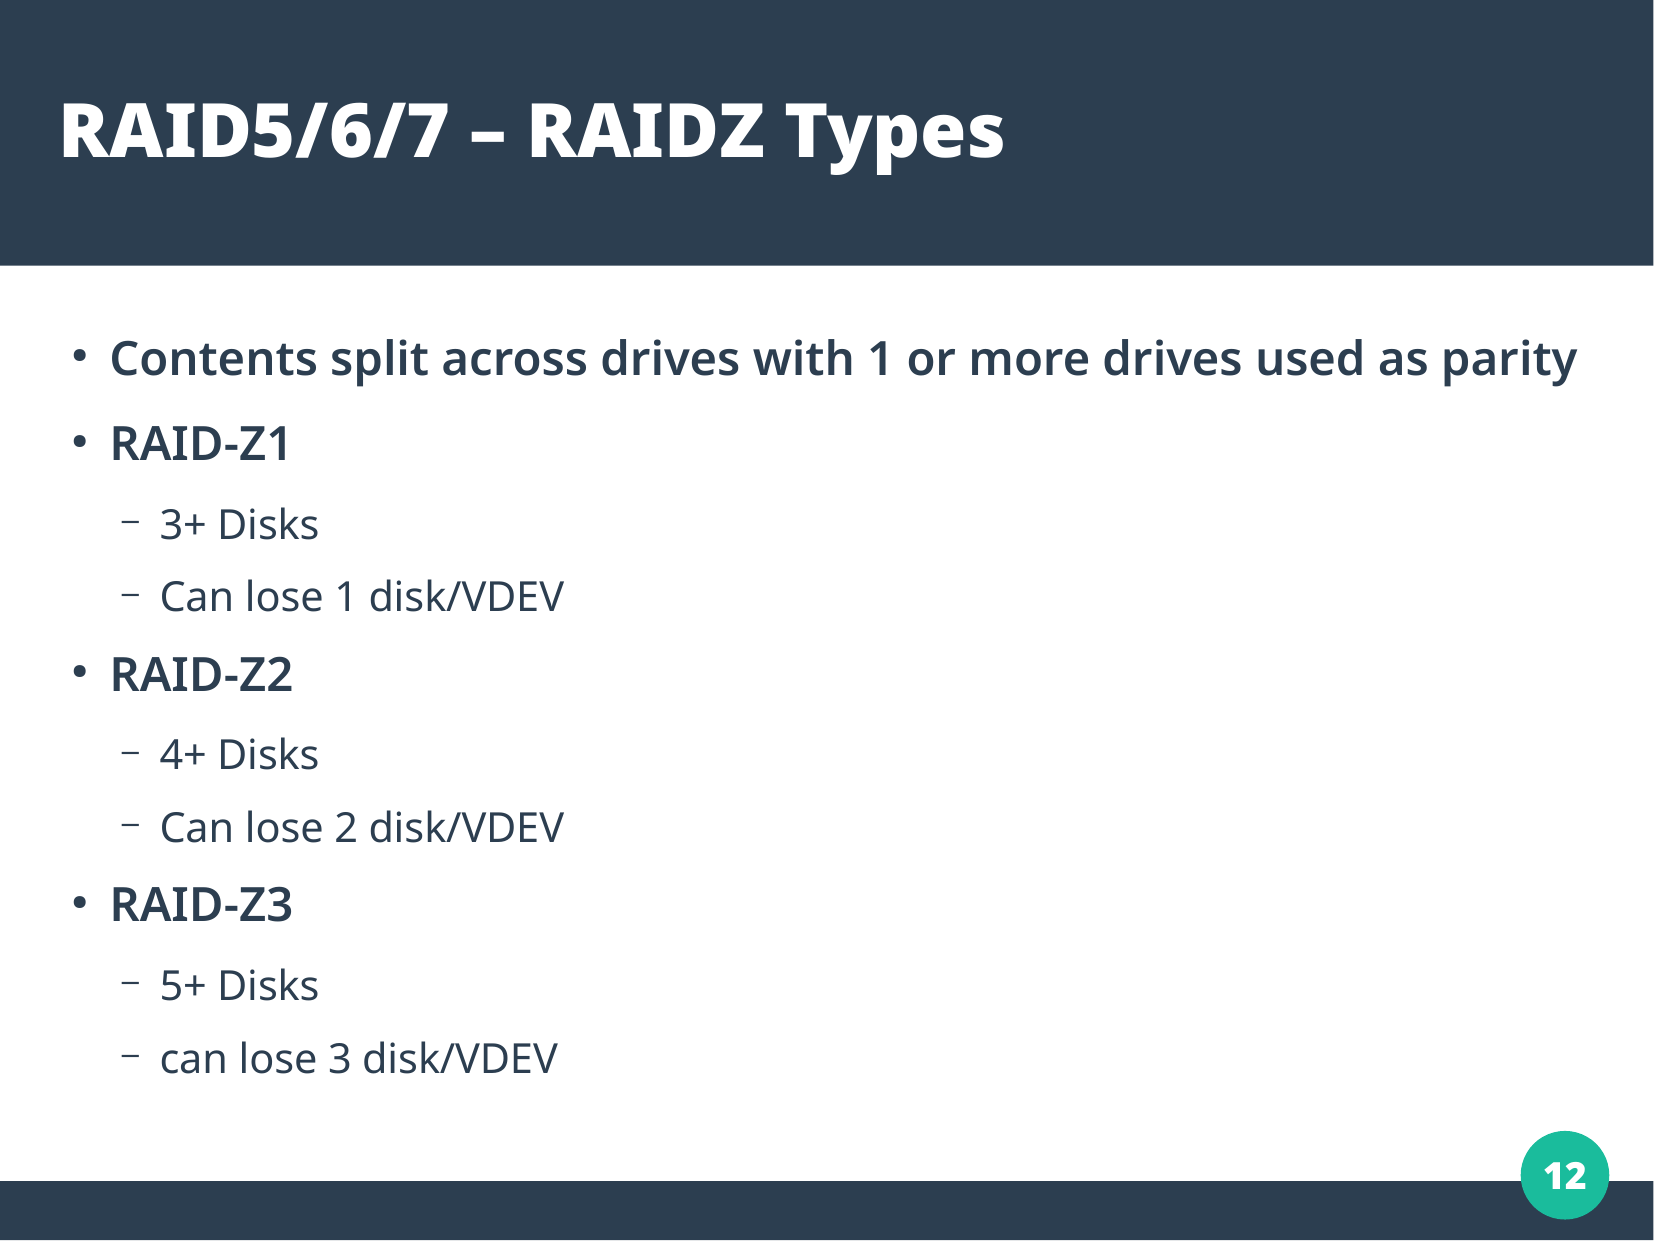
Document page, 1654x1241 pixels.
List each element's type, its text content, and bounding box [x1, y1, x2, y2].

list Contents split across drives with 1 or more drives used as parity RAID-Z1 3+ Disks Can lose 1 disk/VDEV RAID-Z2 4+ Disks Can lose 2 disk/VDEV RAID-Z3 5+ Disks can lose 3 disk/VDEV [59, 324, 1595, 1152]
title RAID5/6/7 – RAIDZ Types [59, 49, 1595, 207]
